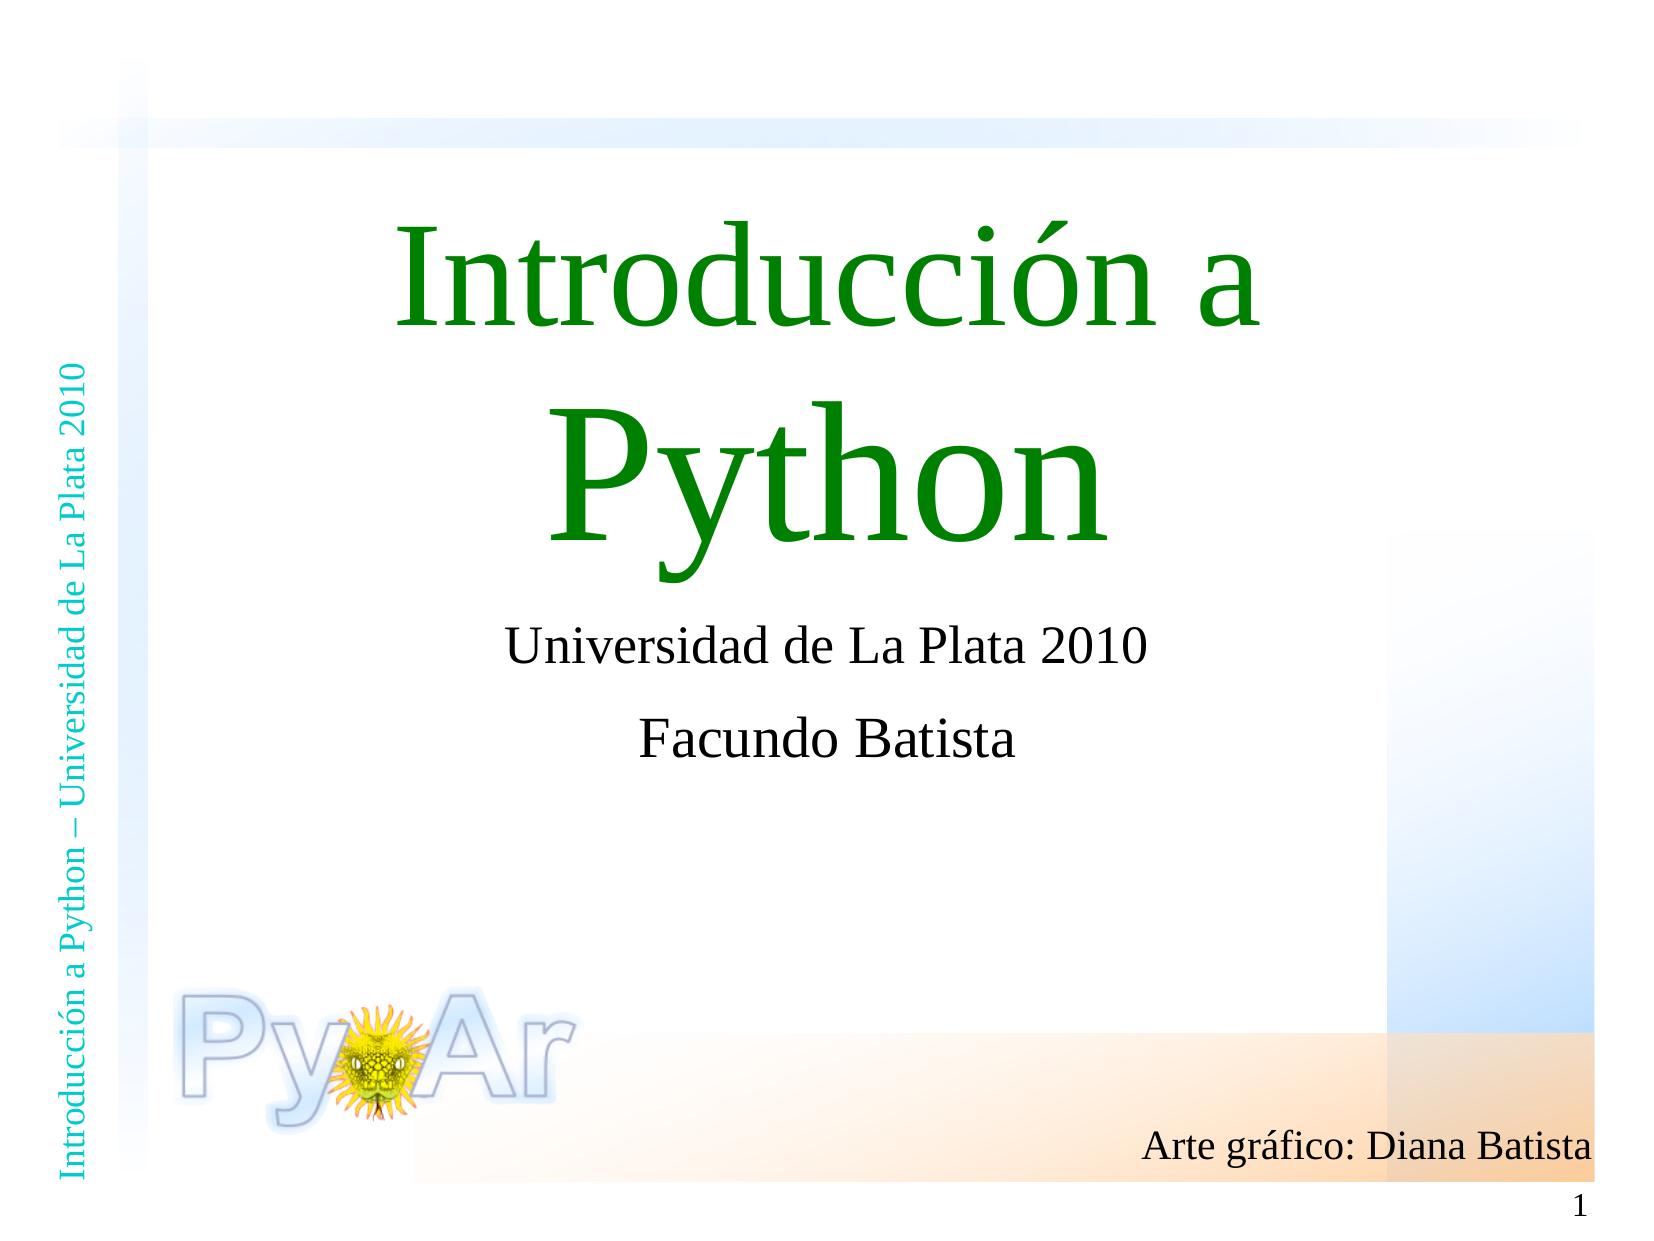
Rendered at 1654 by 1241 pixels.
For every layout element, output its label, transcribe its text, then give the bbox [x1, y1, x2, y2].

text_box Arte gráfico: Diana Batista [1141, 1122, 1593, 1180]
picture [173, 986, 585, 1135]
text_box Introducción a Python Universidad de La Plata 2010 Facundo Batista [392, 177, 1300, 984]
